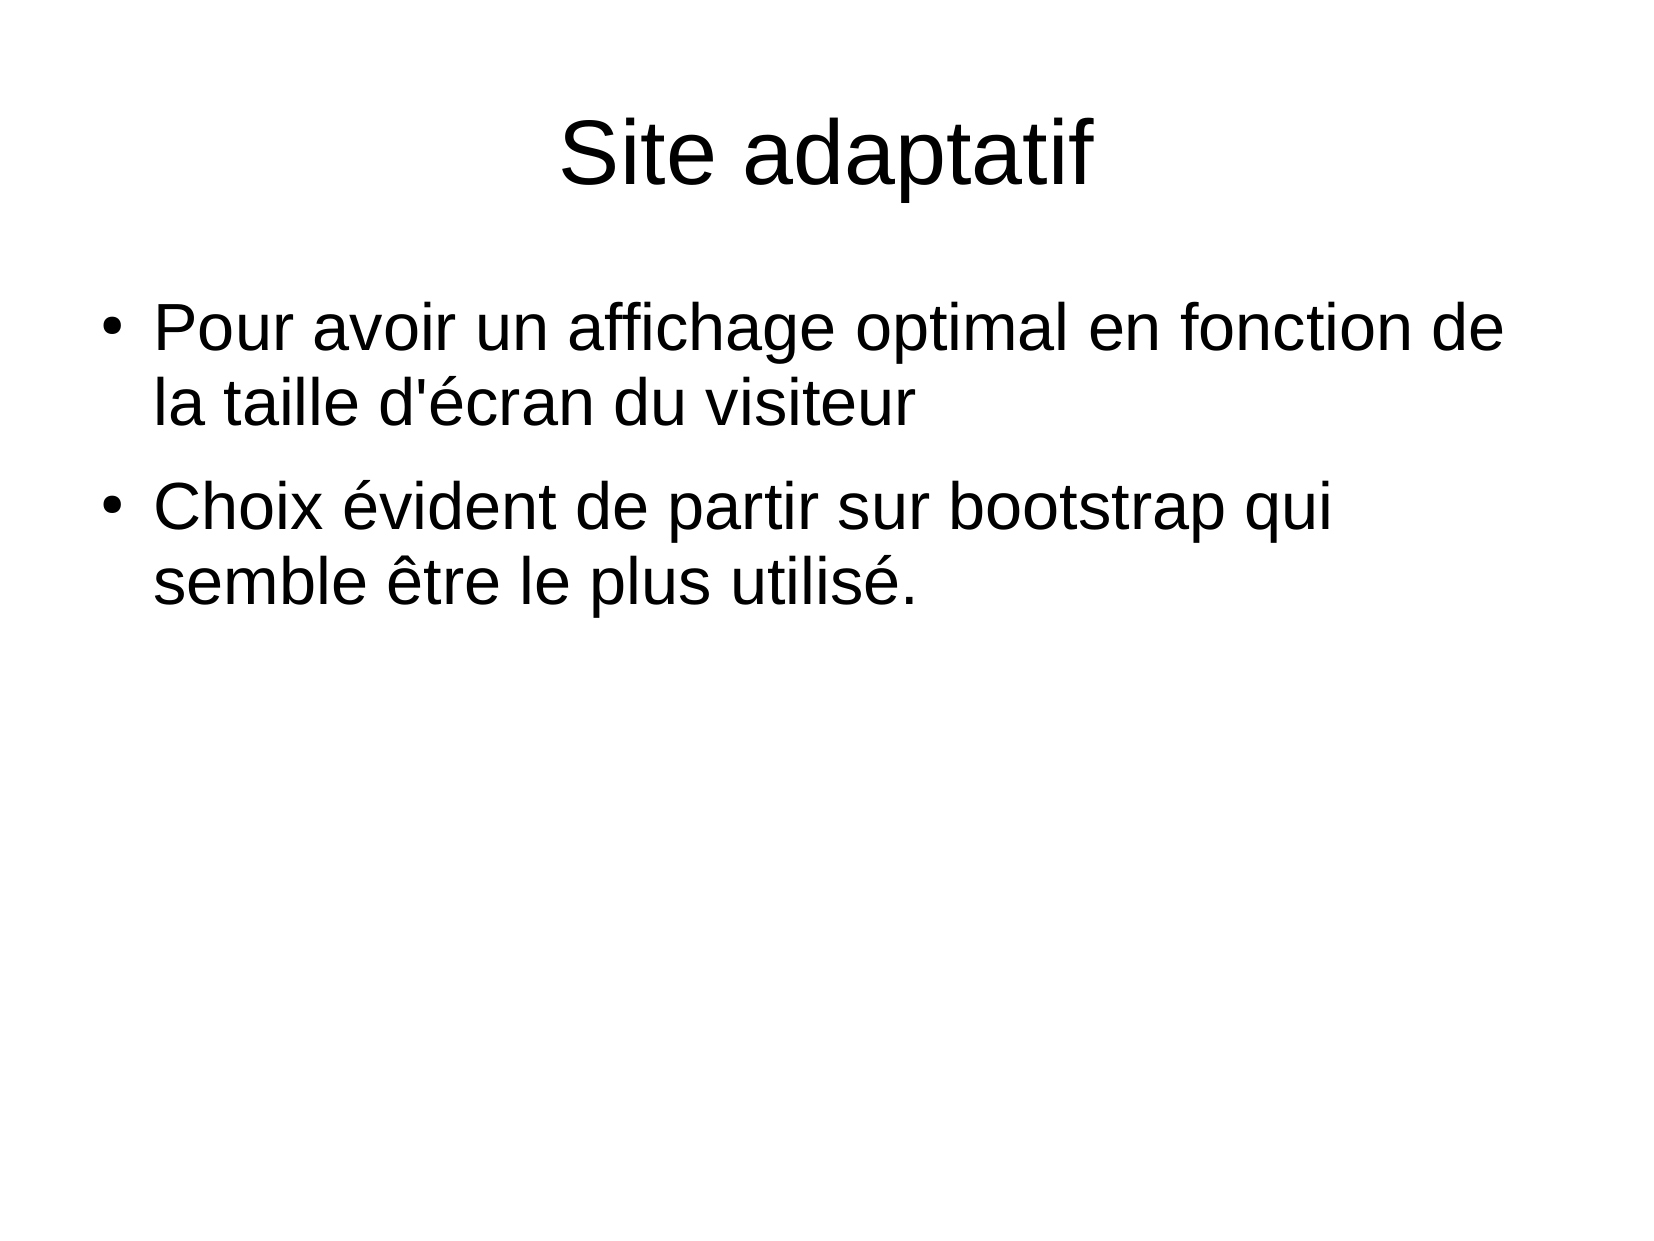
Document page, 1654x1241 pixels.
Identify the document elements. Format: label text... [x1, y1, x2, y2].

title Site adaptatif [82, 49, 1571, 257]
list Pour avoir un affichage optimal en fonction de la taille d'écran du visiteur Choix évident de partir sur bootstrap qui semble être le plus utilisé. [82, 290, 1538, 1010]
